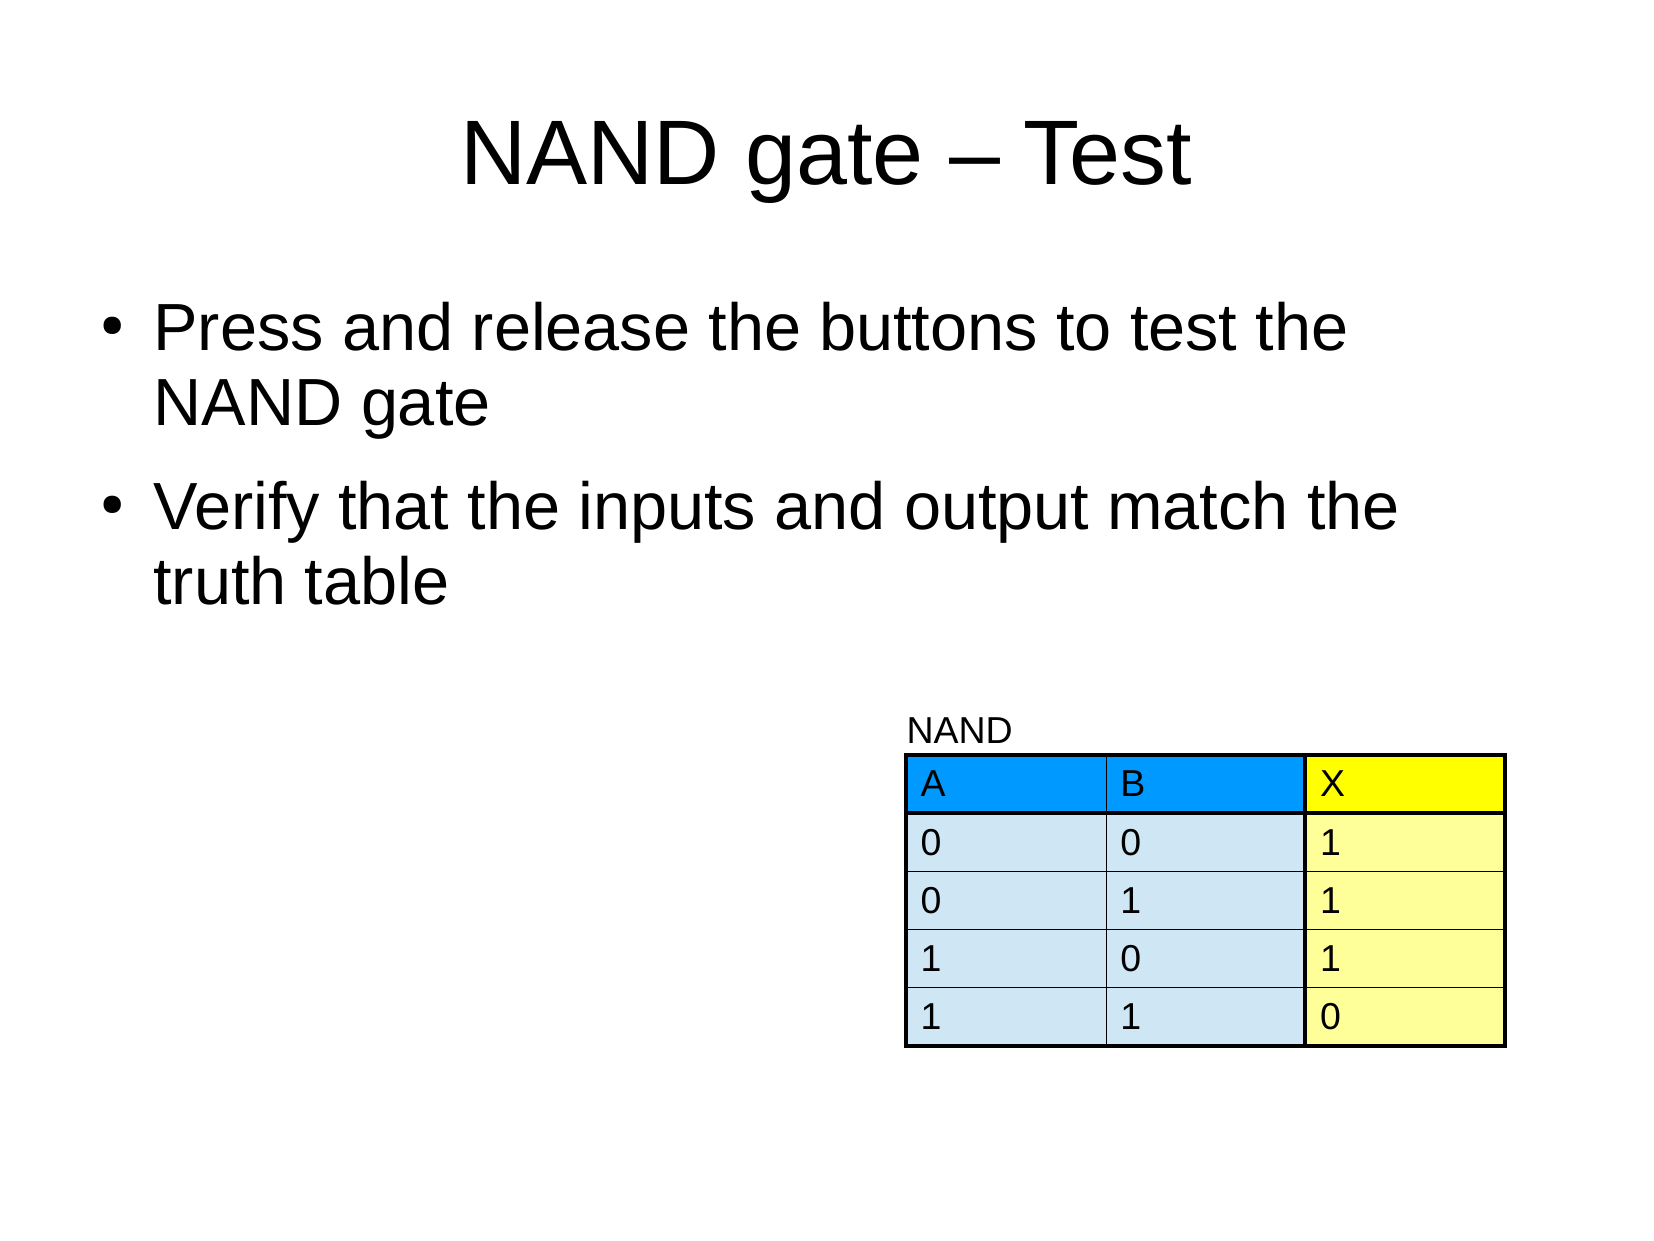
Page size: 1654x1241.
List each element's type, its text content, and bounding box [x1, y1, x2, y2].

list Press and release the buttons to test the NAND gate Verify that the inputs and output match the truth table [82, 290, 1538, 1010]
table_header A [908, 757, 1106, 811]
table_cell 0 [1107, 815, 1303, 871]
table_cell 1 [1307, 872, 1503, 929]
text_box NAND [891, 701, 1028, 759]
table_cell 0 [1307, 988, 1503, 1044]
table_cell 0 [908, 815, 1106, 871]
table_cell 1 [1307, 930, 1503, 987]
table_cell 1 [1107, 872, 1303, 929]
table_cell 0 [908, 872, 1106, 929]
title NAND gate – Test [82, 49, 1571, 257]
table_cell 1 [908, 930, 1106, 987]
table_cell 1 [1307, 815, 1503, 871]
table_header B [1107, 757, 1303, 811]
table_cell 0 [1107, 930, 1303, 987]
table_cell 1 [908, 988, 1106, 1044]
table_header X [1307, 757, 1503, 811]
table_cell 1 [1107, 988, 1303, 1044]
